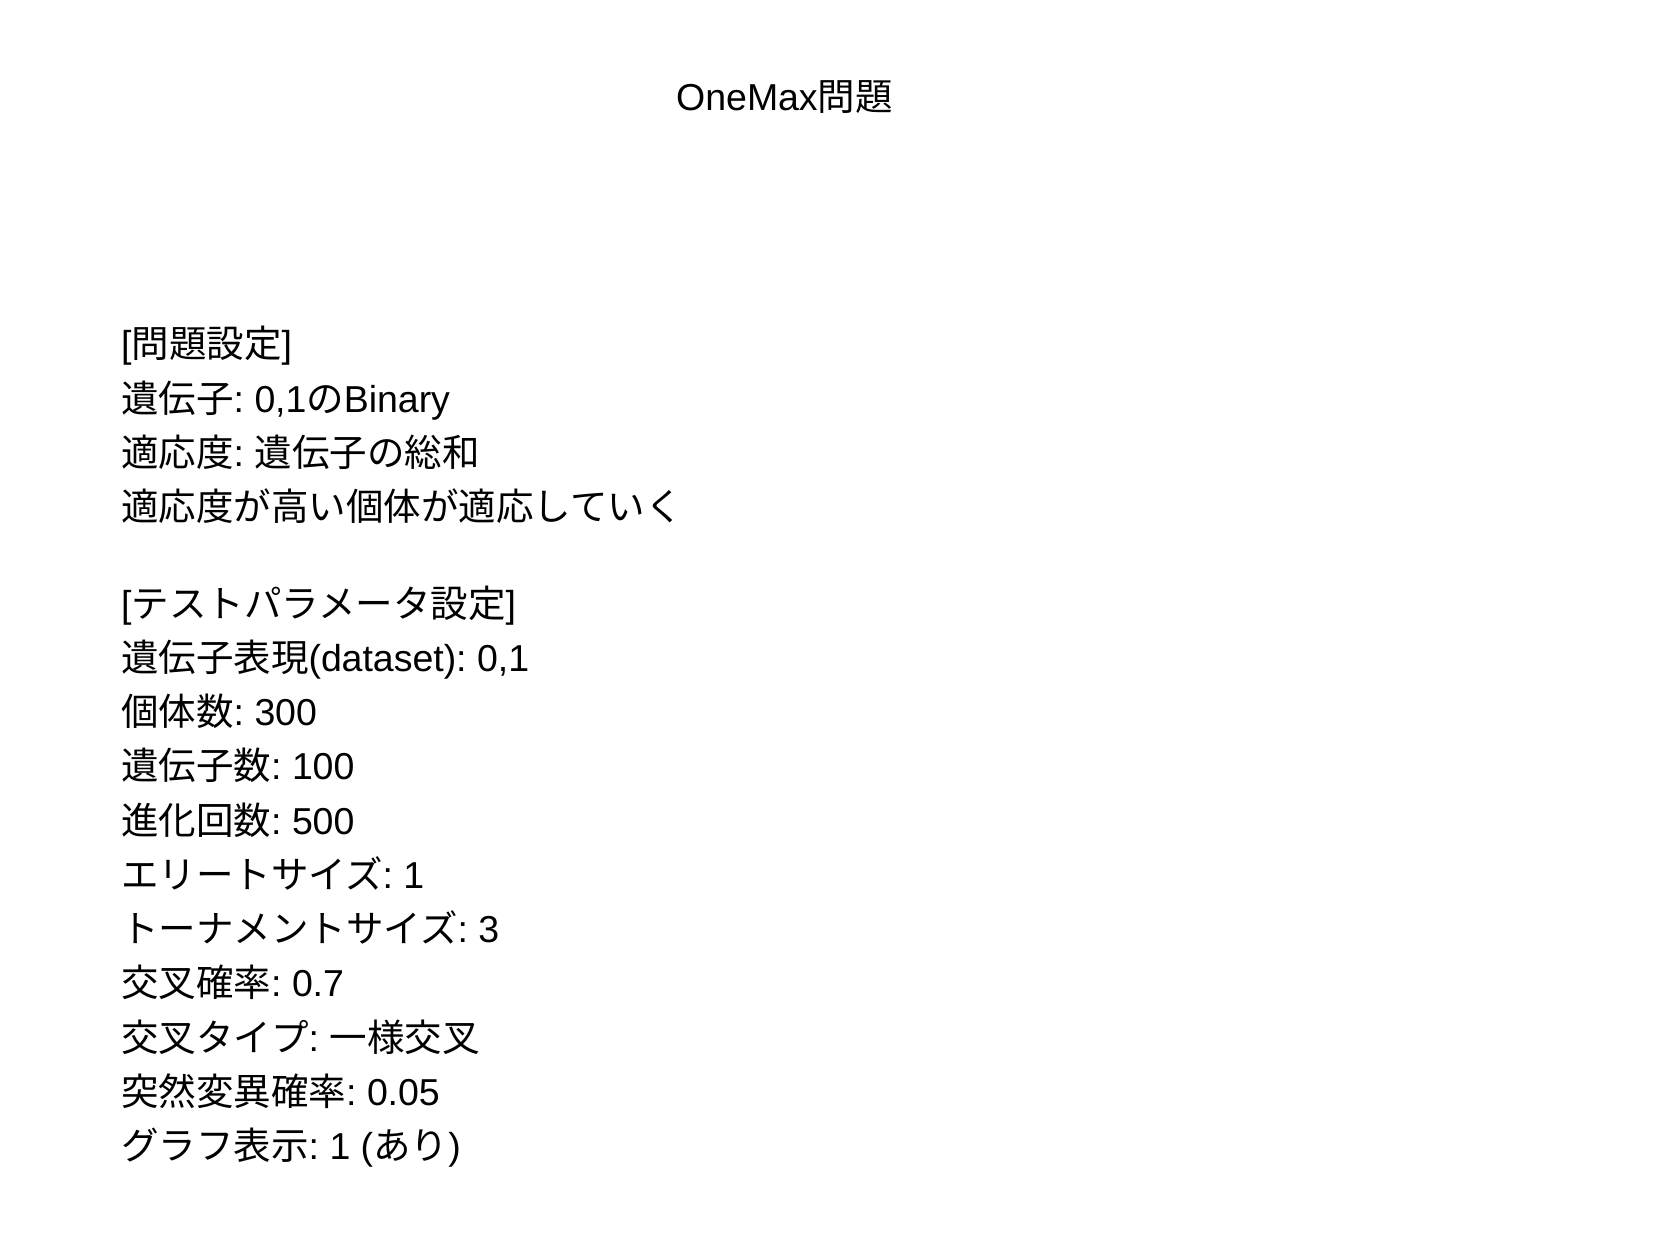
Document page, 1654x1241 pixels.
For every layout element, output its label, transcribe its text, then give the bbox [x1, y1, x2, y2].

text_box [問題設定] 遺伝子: 0,1のBinary 適応度: 遺伝子の総和 適応度が高い個体が適応していく [テストパラメータ設定] 遺伝子表現(dataset): 0,1 個体数: 300 遺伝子数: 100 進化回数: 500 エリートサイズ: 1 トーナメントサイズ: 3 交叉確率: 0.7 交叉タイプ: 一様交叉 突然変異確率: 0.05 グラフ表示: 1 (あり) [106, 307, 667, 986]
text_box OneMax問題 [661, 59, 908, 116]
